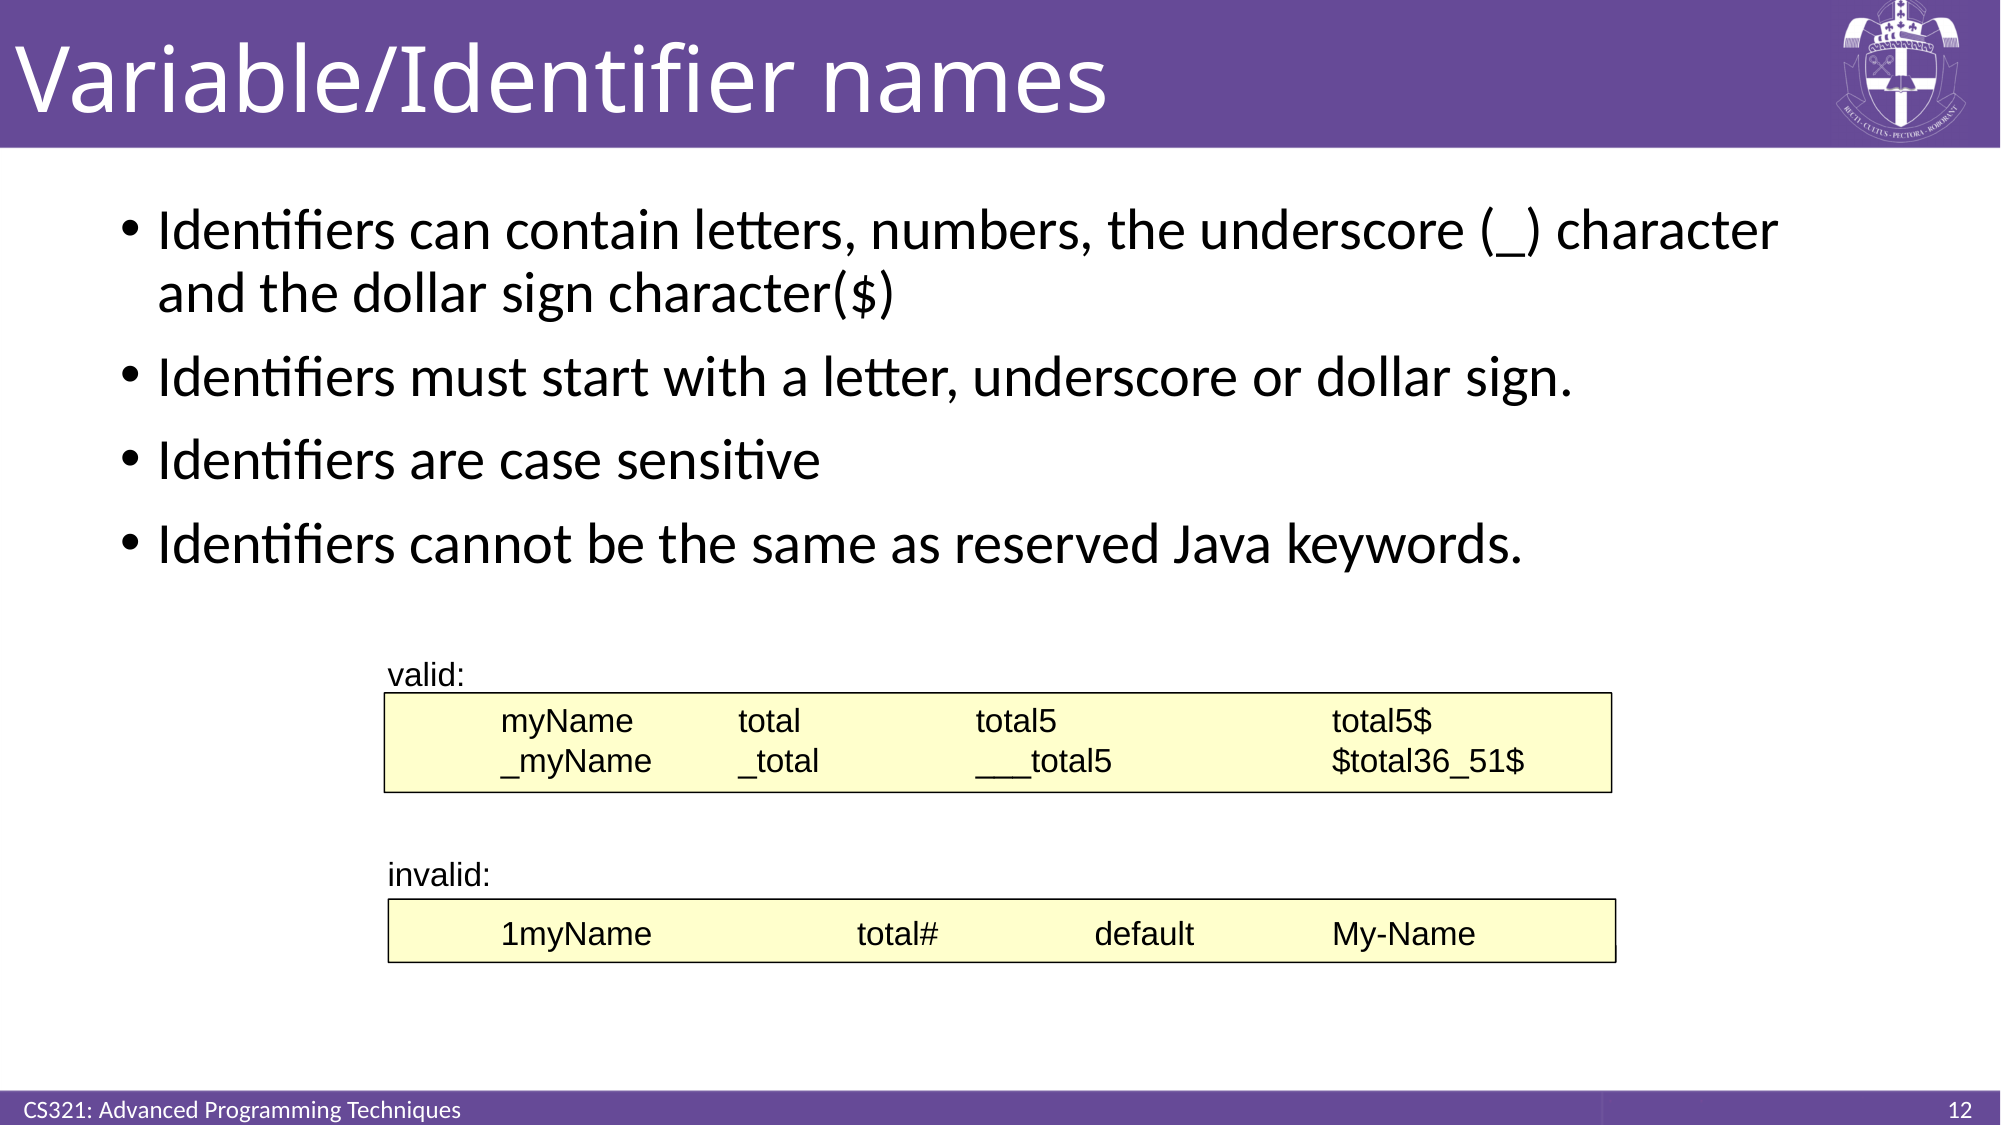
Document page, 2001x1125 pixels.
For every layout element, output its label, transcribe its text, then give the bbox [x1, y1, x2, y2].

text_box [384, 692, 1612, 793]
text_box invalid: [387, 852, 492, 893]
text_box [388, 899, 1616, 963]
slide_number <number> [1862, 1078, 1994, 1125]
text_box myName total total5 total5$ _myName _total ___total5 $total36_51$ [500, 699, 1525, 819]
text_box valid: [387, 653, 466, 694]
title Variable/Identifier names [0, 0, 1725, 192]
text_box 1myName total# default My-Name [500, 911, 1477, 952]
list Identifiers can contain letters, numbers, the underscore (_) character and the dollar sign character($) Identifiers must start with a letter, underscore or dollar sign. Identifiers are case sensitive Identifiers cannot be the same as reserved Java keywords. [105, 191, 1831, 1079]
picture [0, 0, 2001, 1125]
